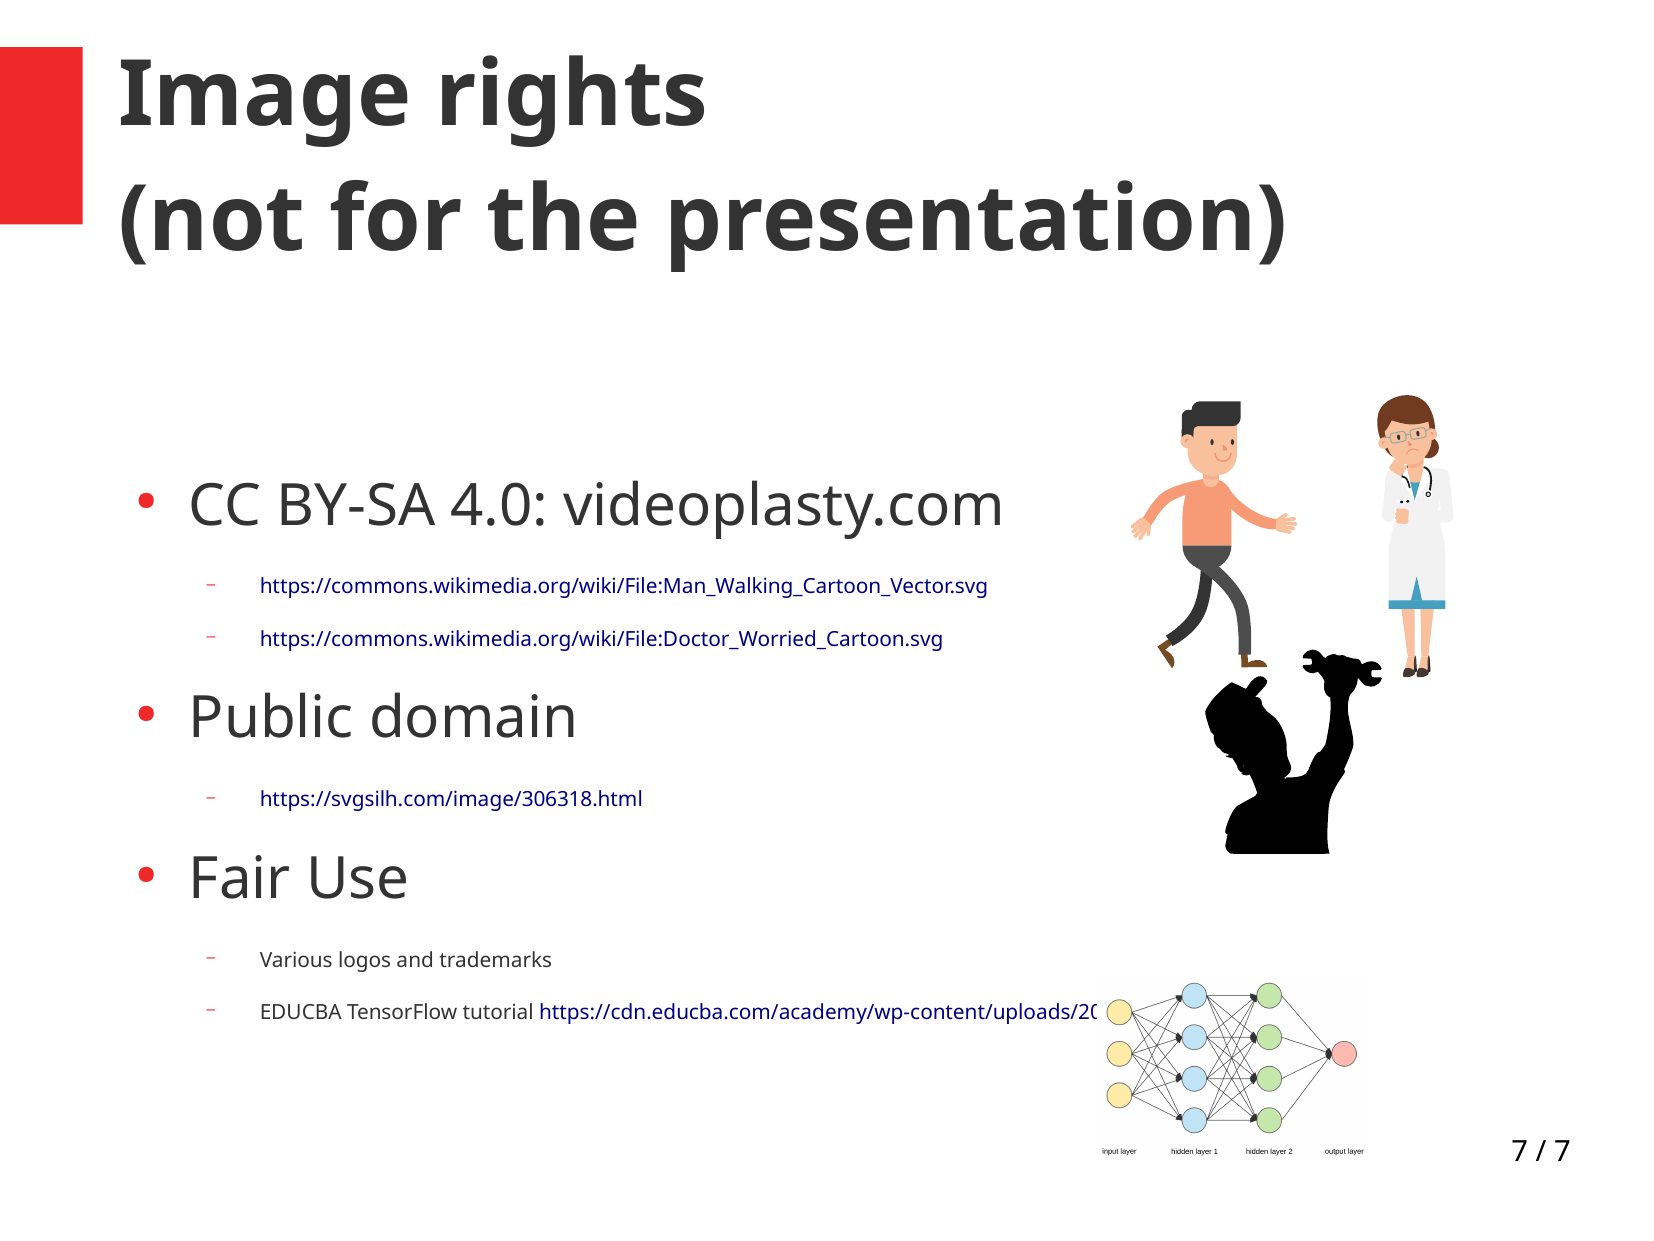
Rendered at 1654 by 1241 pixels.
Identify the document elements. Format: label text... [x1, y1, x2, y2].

picture [1097, 980, 1369, 1159]
picture [1122, 354, 1477, 857]
list CC BY-SA 4.0: videoplasty.com https://commons.wikimedia.org/wiki/File:Man_Walking_Cartoon_Vector.svg https://commons.wikimedia.org/wiki/File:Doctor_Worried_Cartoon.svg Public domain https://svgsilh.com/image/306318.html Fair Use Various logos and trademarks EDUCBA TensorFlow tutorial https://cdn.educba.com/academy/wp-content/uploads/2019/02/Deep-Learning.png [118, 354, 1536, 1074]
title Image rights (not for the presentation) [118, 45, 1571, 260]
